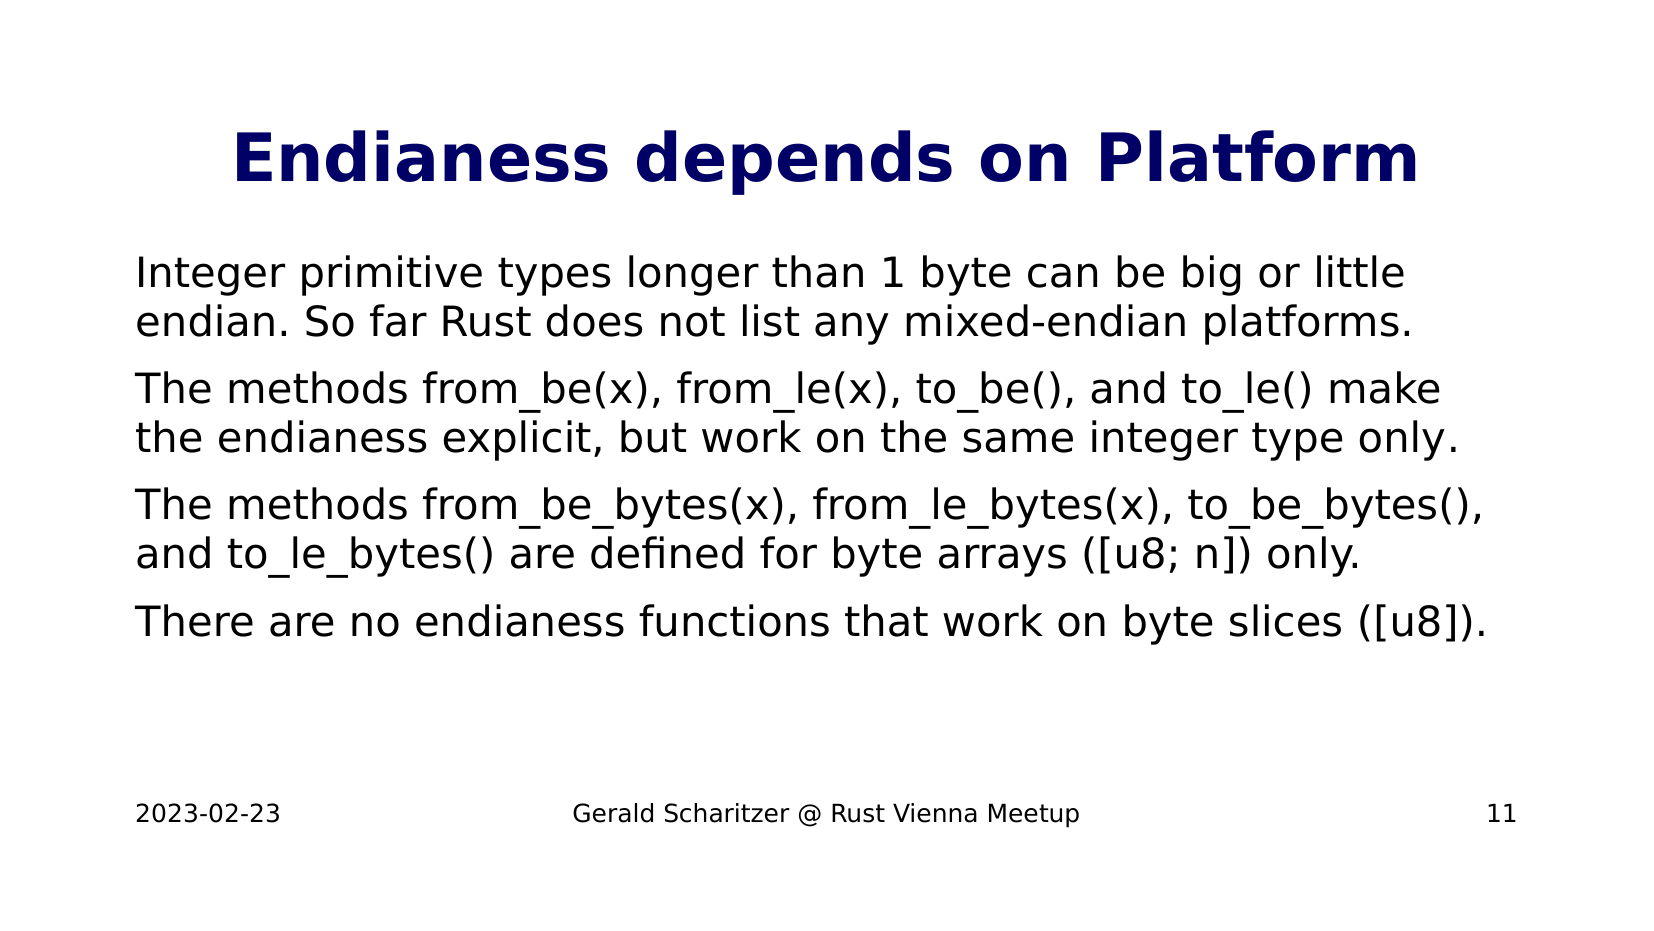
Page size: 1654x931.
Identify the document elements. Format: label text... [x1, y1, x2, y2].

title Endianess depends on Platform [135, 82, 1519, 235]
list Integer primitive types longer than 1 byte can be big or little endian. So far Rust does not list any mixed-endian platforms. The methods from_be(x), from_le(x), to_be(), and to_le() make the endianess explicit, but work on the same integer type only. The methods from_be_bytes(x), from_le_bytes(x), to_be_bytes(), and to_le_bytes() are defined for byte arrays ([u8; n]) only. There are no endianess functions that work on byte slices ([u8]). [135, 248, 1519, 721]
